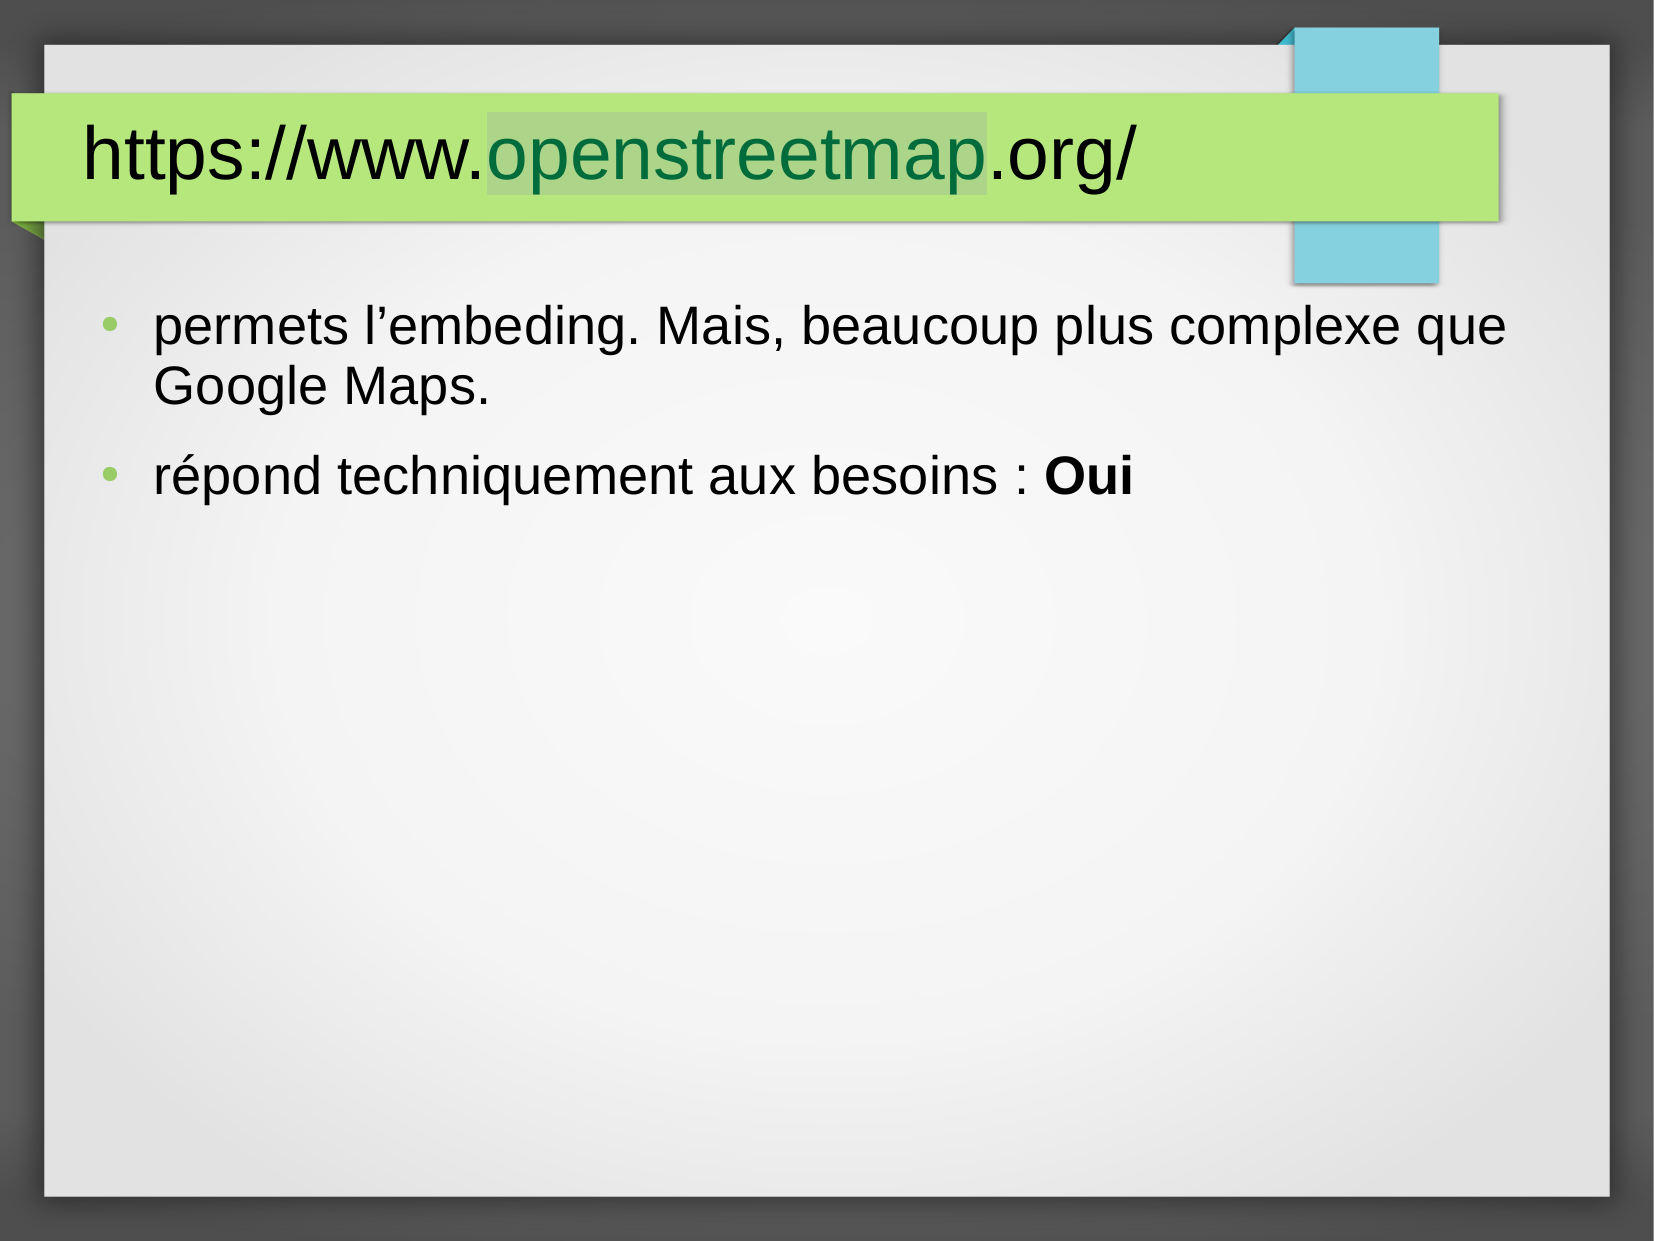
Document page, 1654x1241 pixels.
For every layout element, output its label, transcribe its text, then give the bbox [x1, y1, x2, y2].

title https://www.openstreetmap.org/ [82, 94, 1264, 213]
list permets l’embeding. Mais, beaucoup plus complexe que Google Maps. répond techniquement aux besoins : Oui [82, 295, 1571, 1015]
picture [0, 0, 1654, 1241]
